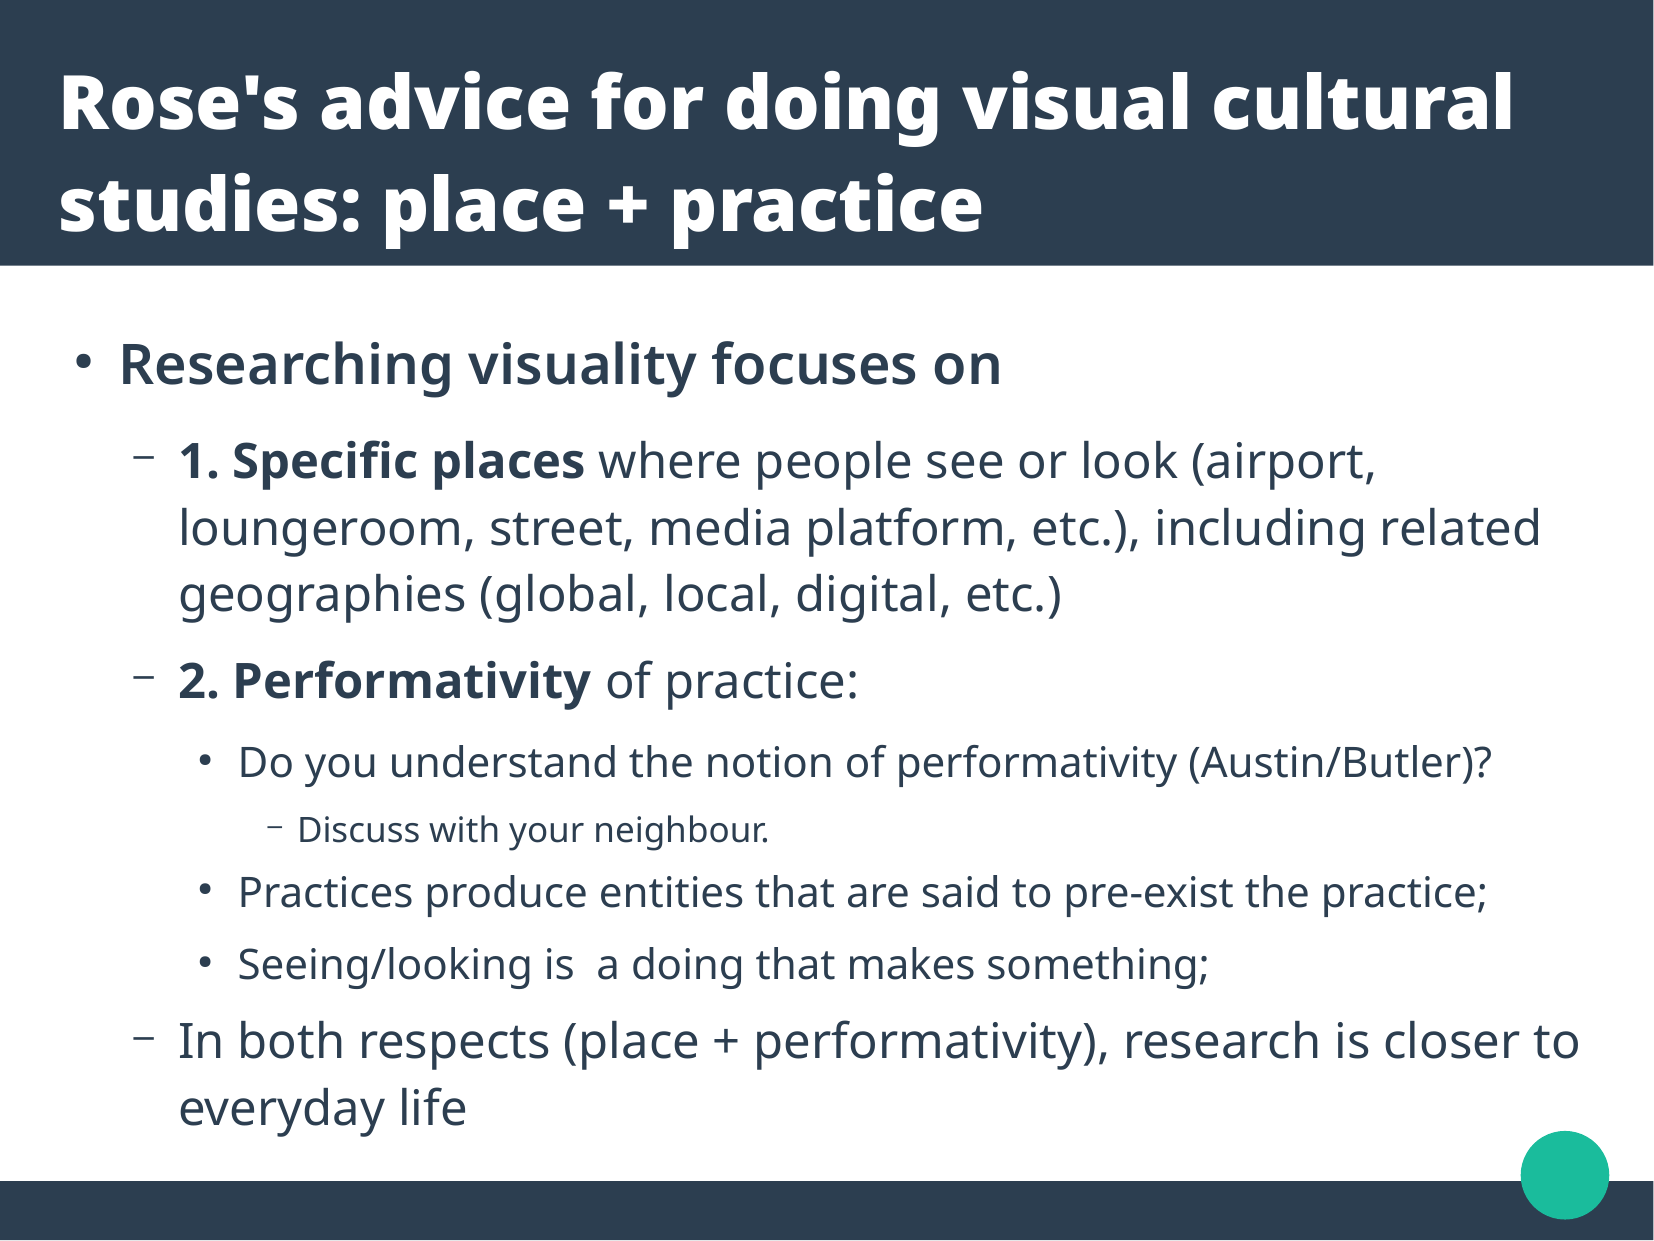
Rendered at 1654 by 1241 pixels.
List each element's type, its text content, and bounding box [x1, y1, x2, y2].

title Rose's advice for doing visual cultural studies: place + practice [59, 49, 1595, 207]
list Researching visuality focuses on 1. Specific places where people see or look (airport, loungeroom, street, media platform, etc.), including related geographies (global, local, digital, etc.) 2. Performativity of practice: Do you understand the notion of performativity (Austin/Butler)? Discuss with your neighbour. Practices produce entities that are said to pre-exist the practice; Seeing/looking is a doing that makes something; In both respects (place + performativity), research is closer to everyday life [59, 324, 1595, 1152]
